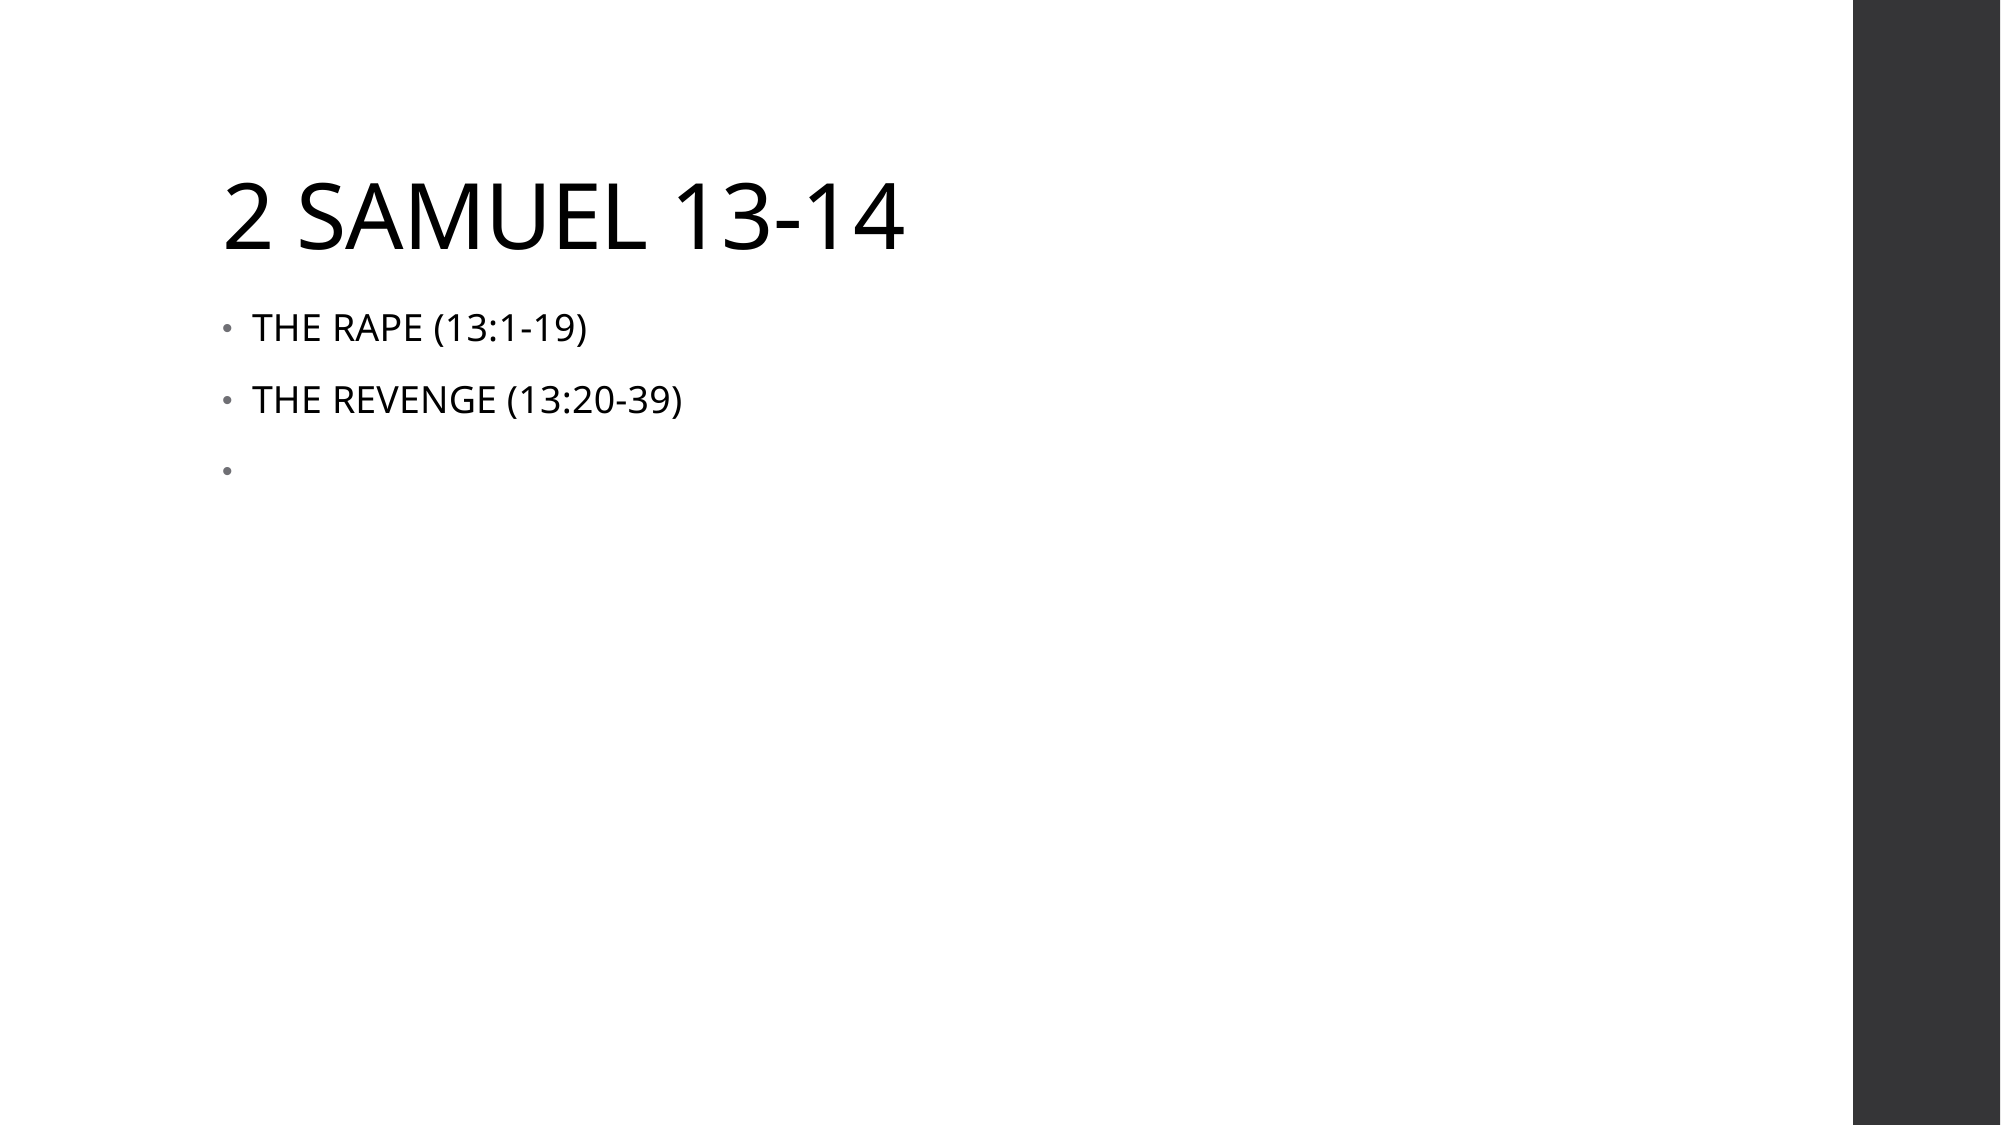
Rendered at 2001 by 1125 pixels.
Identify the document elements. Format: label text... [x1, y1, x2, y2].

list THE RAPE (13:1-19) THE REVENGE (13:20-39) [206, 299, 1617, 1014]
title 2 SAMUEL 13-14 [206, 60, 1797, 278]
